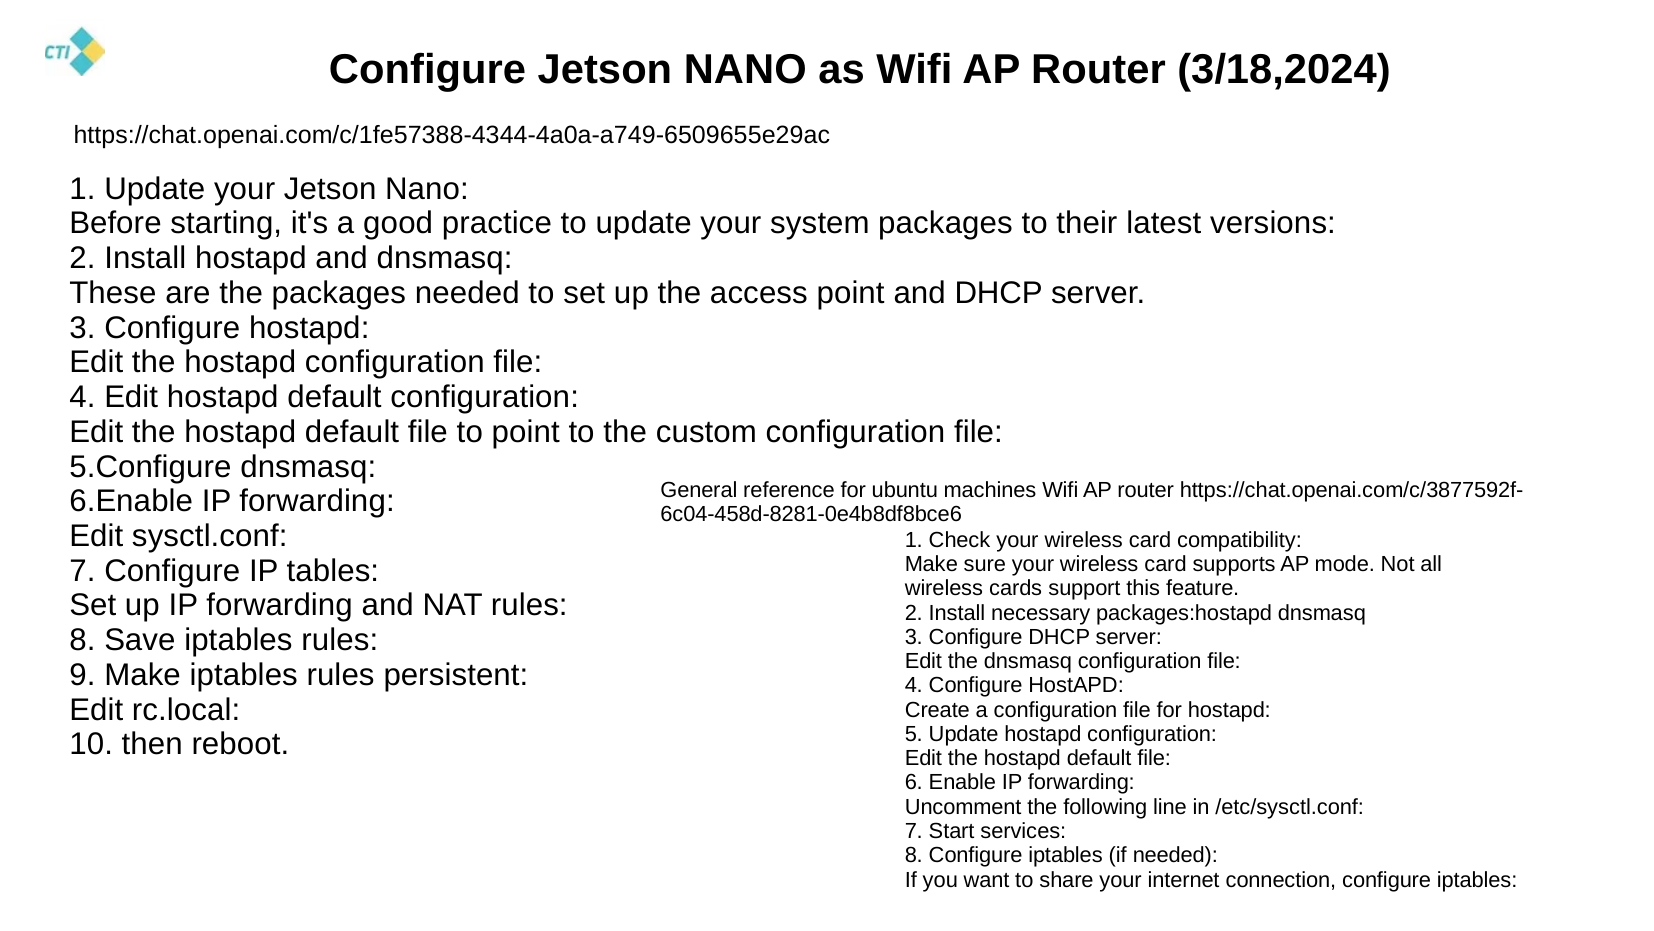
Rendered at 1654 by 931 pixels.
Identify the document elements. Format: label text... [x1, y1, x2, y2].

text_box 1. Check your wireless card compatibility: Make sure your wireless card supports AP mode. Not all wireless cards support this feature. 2. Install necessary packages:hostapd dnsmasq 3. Configure DHCP server: Edit the dnsmasq configuration file: 4. Configure HostAPD: Create a configuration file for hostapd: 5. Update hostapd configuration: Edit the hostapd default file: 6. Enable IP forwarding: Uncomment the following line in /etc/sysctl.conf: 7. Start services: 8. Configure iptables (if needed): If you want to share your internet connection, configure iptables: [889, 558, 1542, 924]
title Configure Jetson NANO as Wifi AP Router (3/18,2024) [127, 0, 1616, 147]
text_box https://chat.openai.com/c/1fe57388-4344-4a0a-a749-6509655e29ac [58, 113, 848, 157]
picture [45, 18, 105, 76]
text_box General reference for ubuntu machines Wifi AP router https://chat.openai.com/c/3877592f-6c04-458d-8281-0e4b8df8bce6 [1354, 470, 1555, 558]
text_box 1. Update your Jetson Nano: Before starting, it's a good practice to update your system packages to their latest versions: 2. Install hostapd and dnsmasq: These are the packages needed to set up the access point and DHCP server. 3. Configure hostapd: Edit the hostapd configuration file: 4. Edit hostapd default configuration: Edit the hostapd default file to point to the custom configuration file: 5.Configure dnsmasq: 6.Enable IP forwarding: Edit sysctl.conf: 7. Configure IP tables: Set up IP forwarding and NAT rules: 8. Save iptables rules: 9. Make iptables rules persistent: Edit rc.local: 10. then reboot. [54, 163, 1354, 769]
